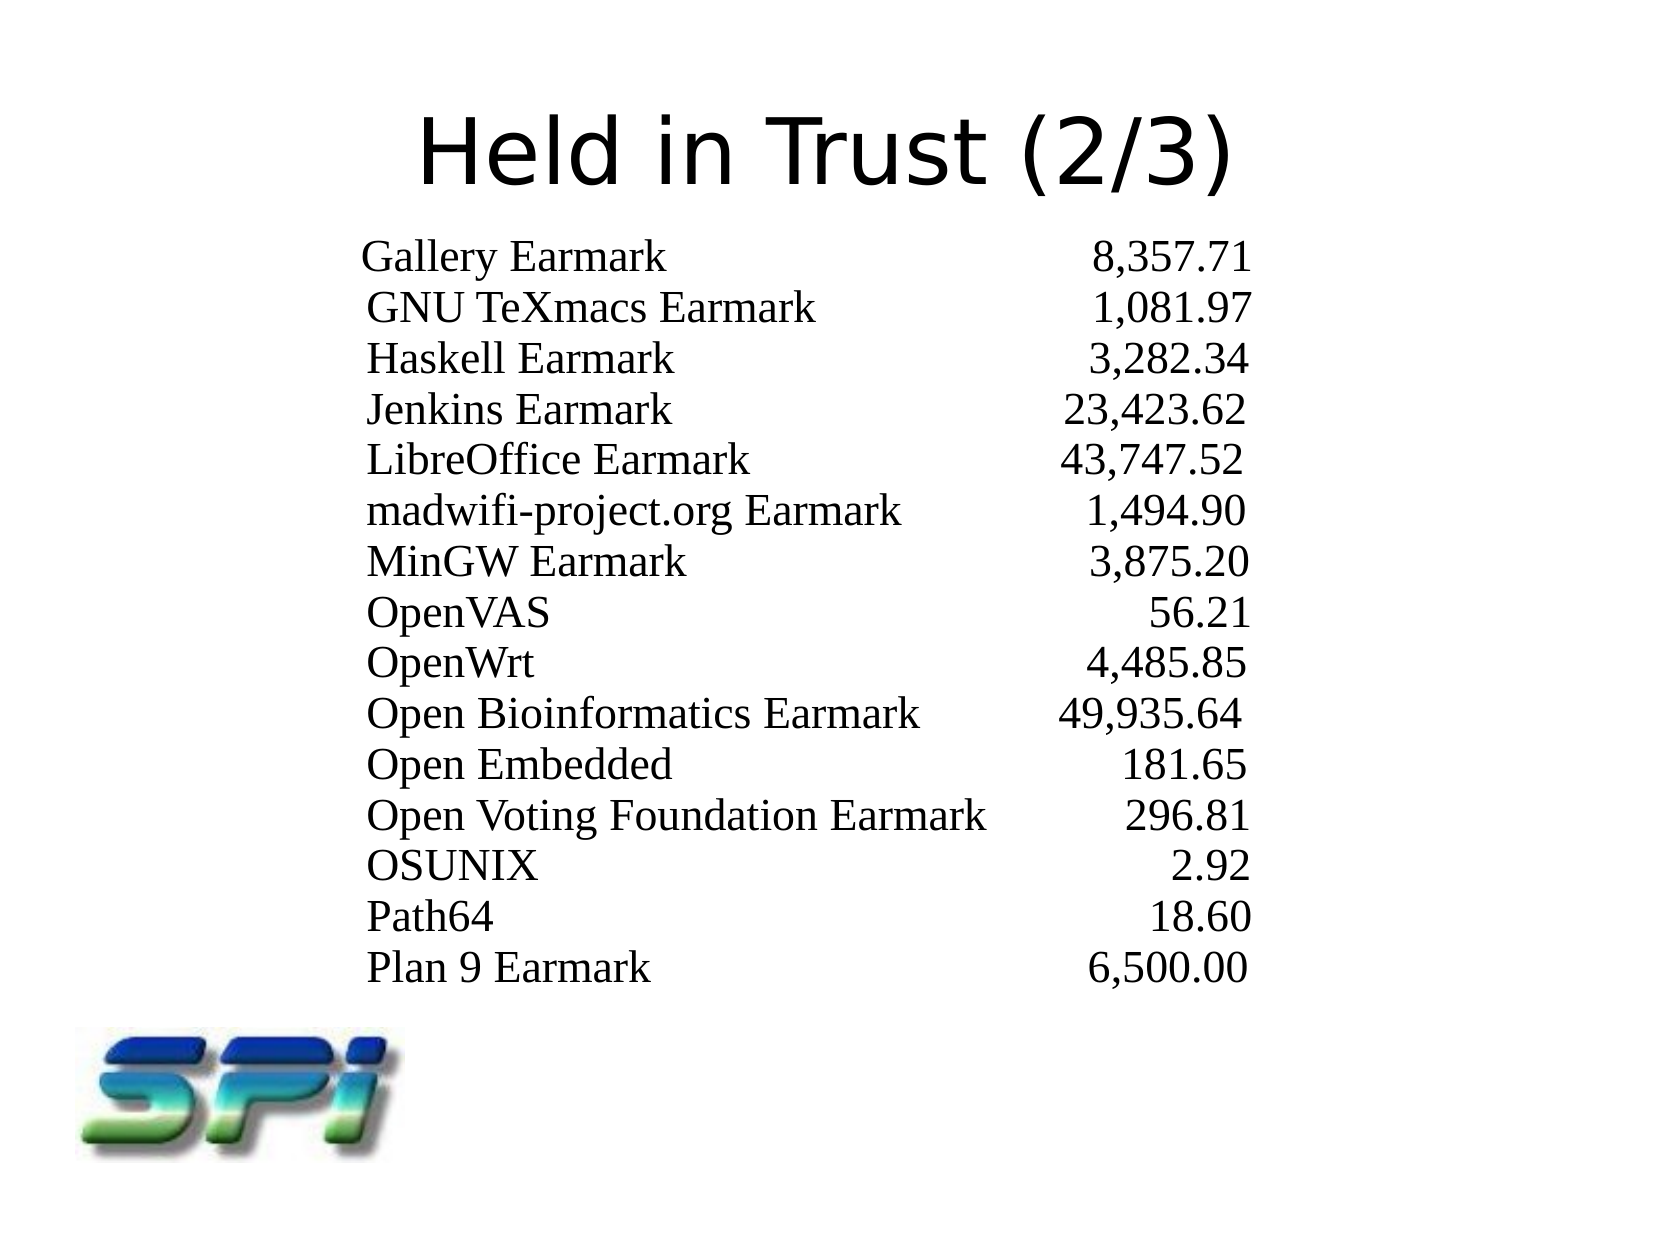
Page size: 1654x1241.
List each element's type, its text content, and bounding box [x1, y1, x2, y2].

text_box Gallery Earmark 8,357.71 GNU TeXmacs Earmark 1,081.97 Haskell Earmark 3,282.34 Jenkins Earmark 23,423.62 LibreOffice Earmark 43,747.52 madwifi-project.org Earmark 1,494.90 MinGW Earmark 3,875.20 OpenVAS 56.21 OpenWrt 4,485.85 Open Bioinformatics Earmark 49,935.64 Open Embedded 181.65 Open Voting Foundation Earmark 296.81 OSUNIX 2.92 Path64 18.60 Plan 9 Earmark 6,500.00 [225, 223, 1654, 1241]
title Held in Trust (2/3) [82, 49, 1571, 257]
picture [75, 1027, 225, 1163]
